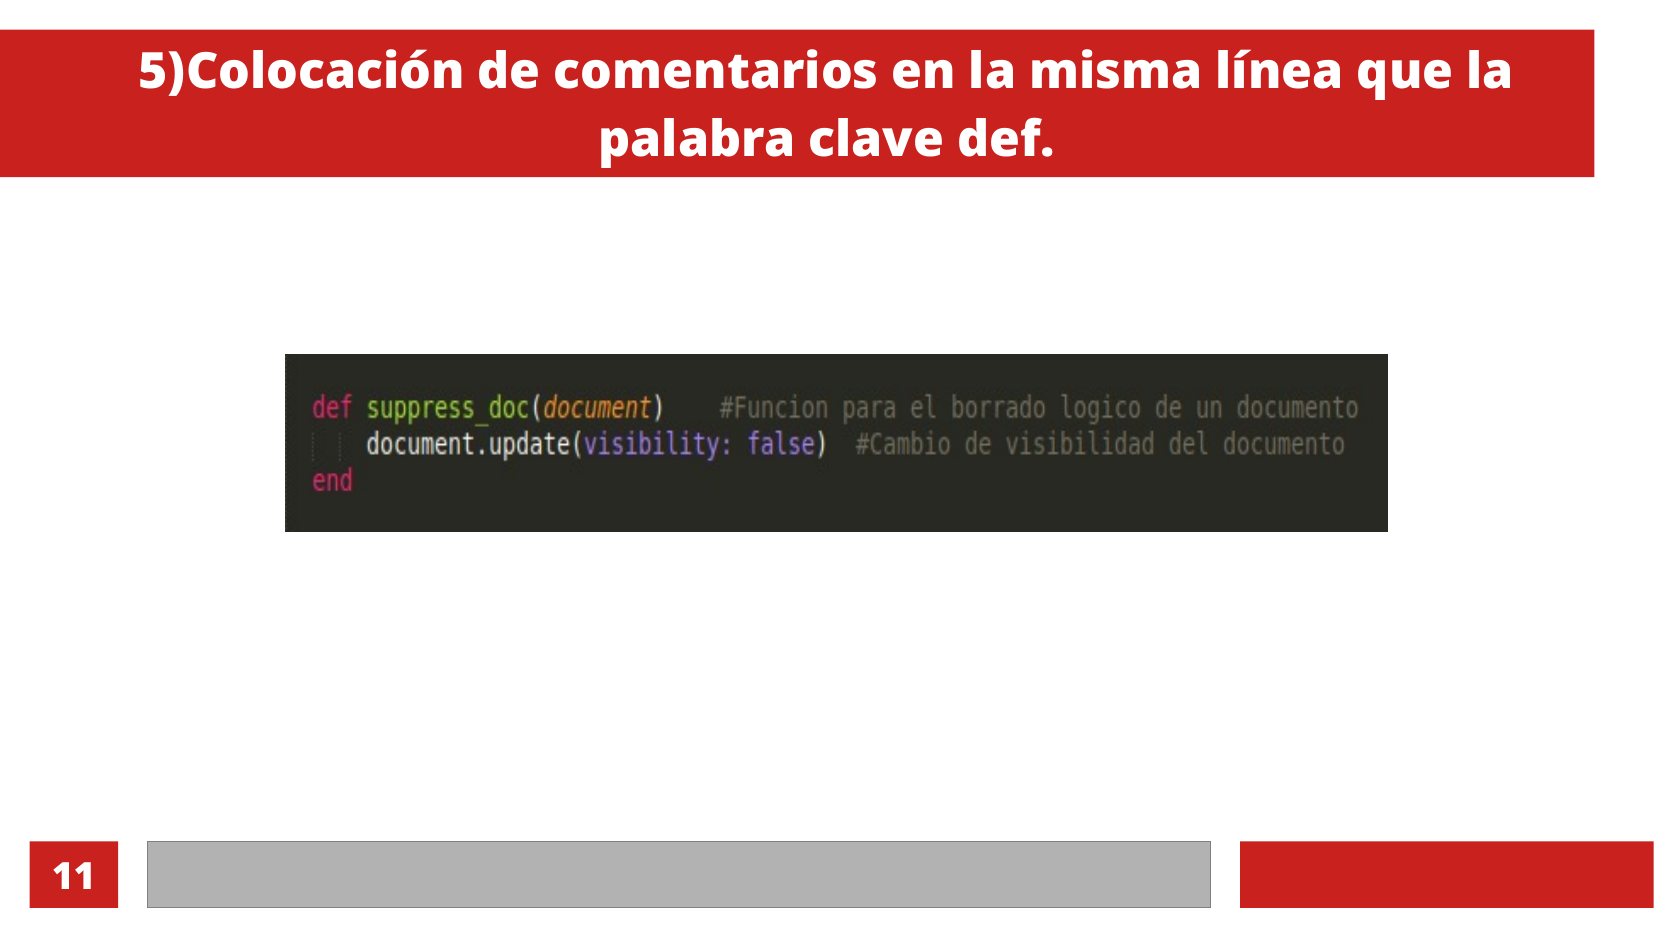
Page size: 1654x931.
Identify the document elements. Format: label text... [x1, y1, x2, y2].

picture [285, 354, 1388, 532]
title 5)Colocación de comentarios en la misma línea que la palabra clave def. [59, 44, 1595, 163]
